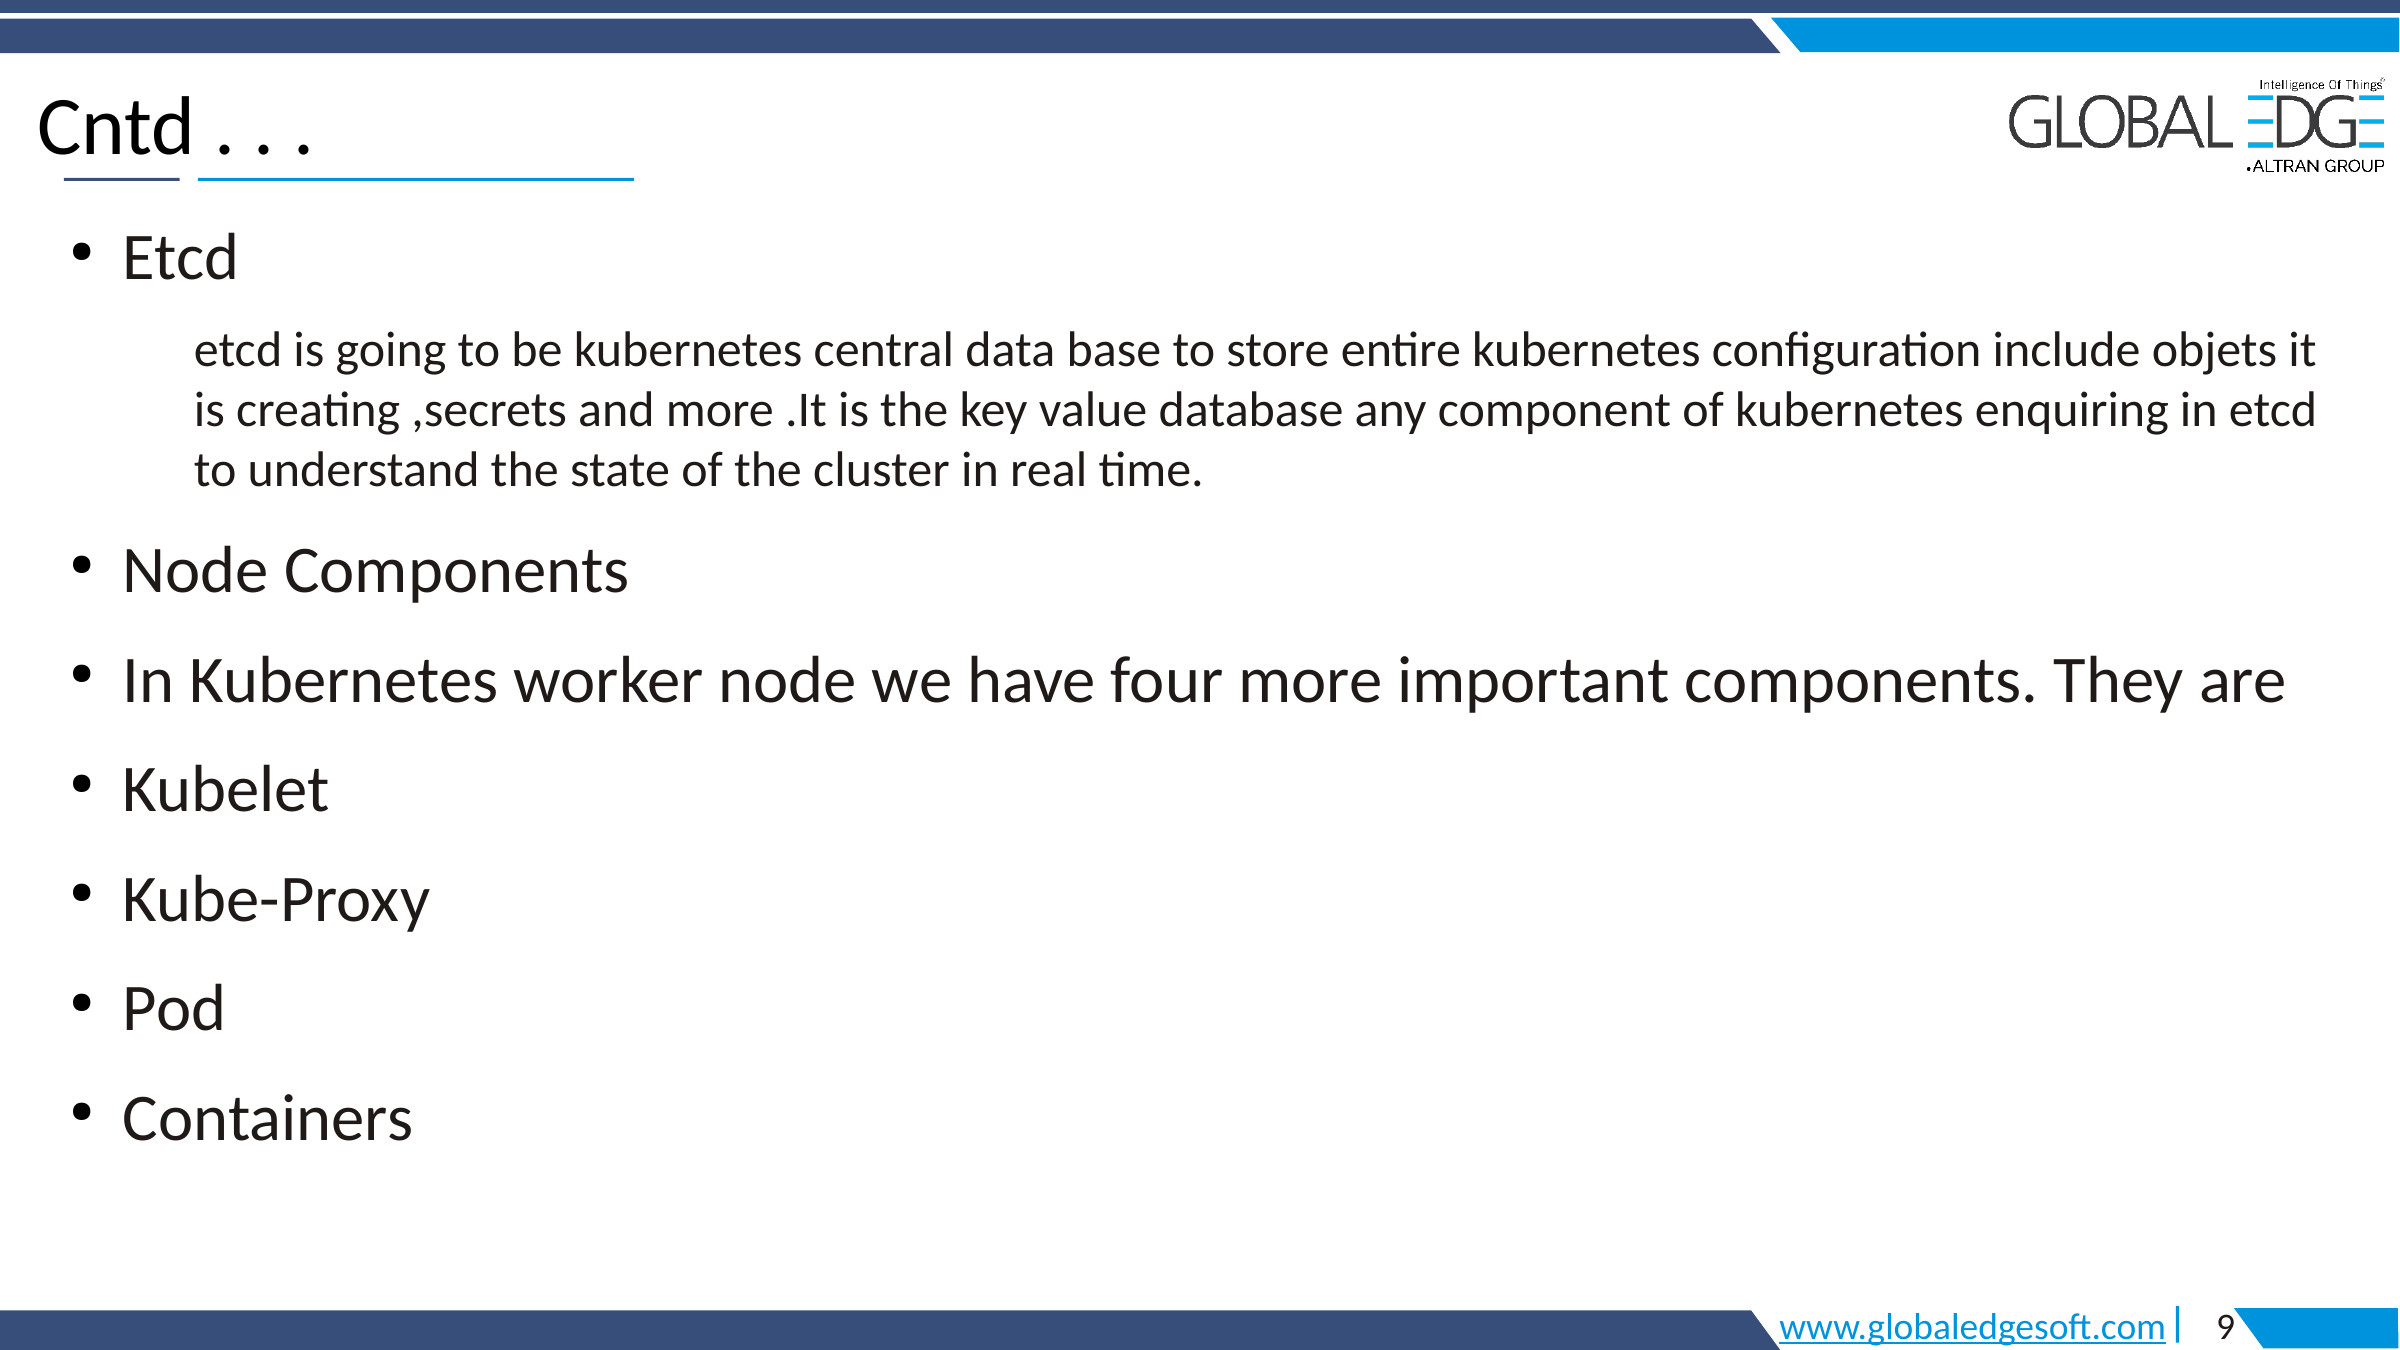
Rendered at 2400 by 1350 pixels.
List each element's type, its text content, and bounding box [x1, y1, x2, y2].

title Cntd . . . [26, 64, 1977, 178]
list Etcd etcd is going to be kubernetes central data base to store entire kubernetes configuration include objets it is creating ,secrets and more .It is the key value database any component of kubernetes enquiring in etcd to understand the state of the cluster in real time. Node Components In Kubernetes worker node we have four more important components. They are Kubelet Kube-Proxy Pod Containers [40, 207, 2358, 1288]
picture [2001, 67, 2392, 182]
